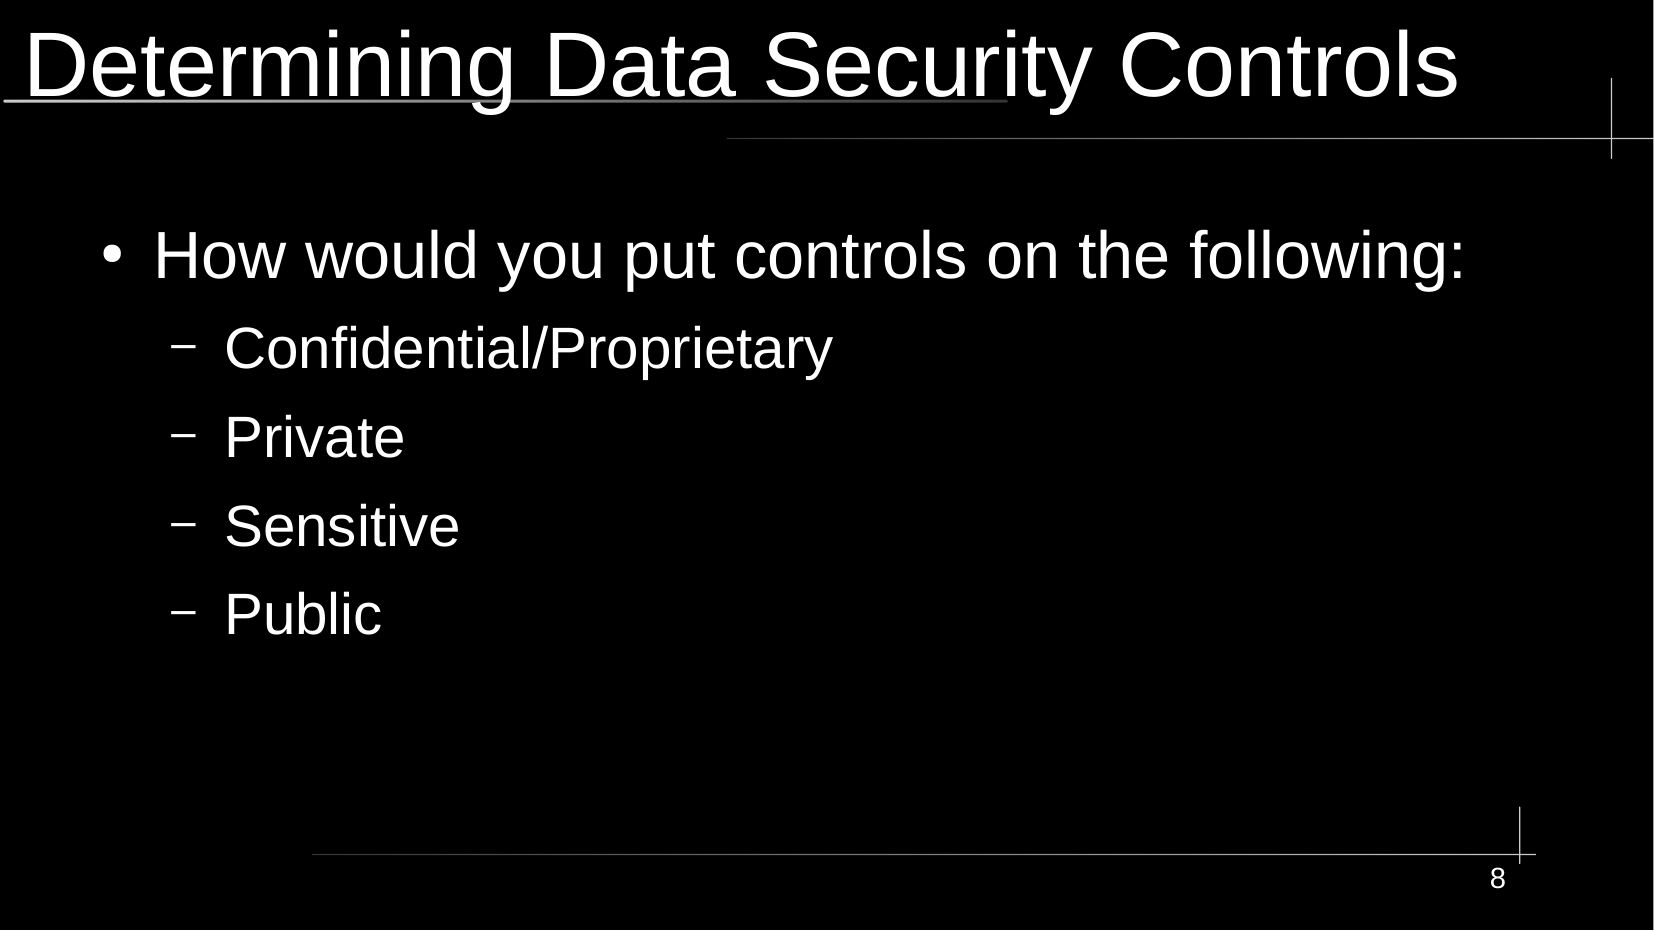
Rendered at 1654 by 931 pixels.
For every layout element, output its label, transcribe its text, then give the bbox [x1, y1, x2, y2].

title Determining Data Security Controls [23, 11, 1589, 119]
list How would you put controls on the following: Confidential/Proprietary Private Sensitive Public [82, 217, 1571, 851]
